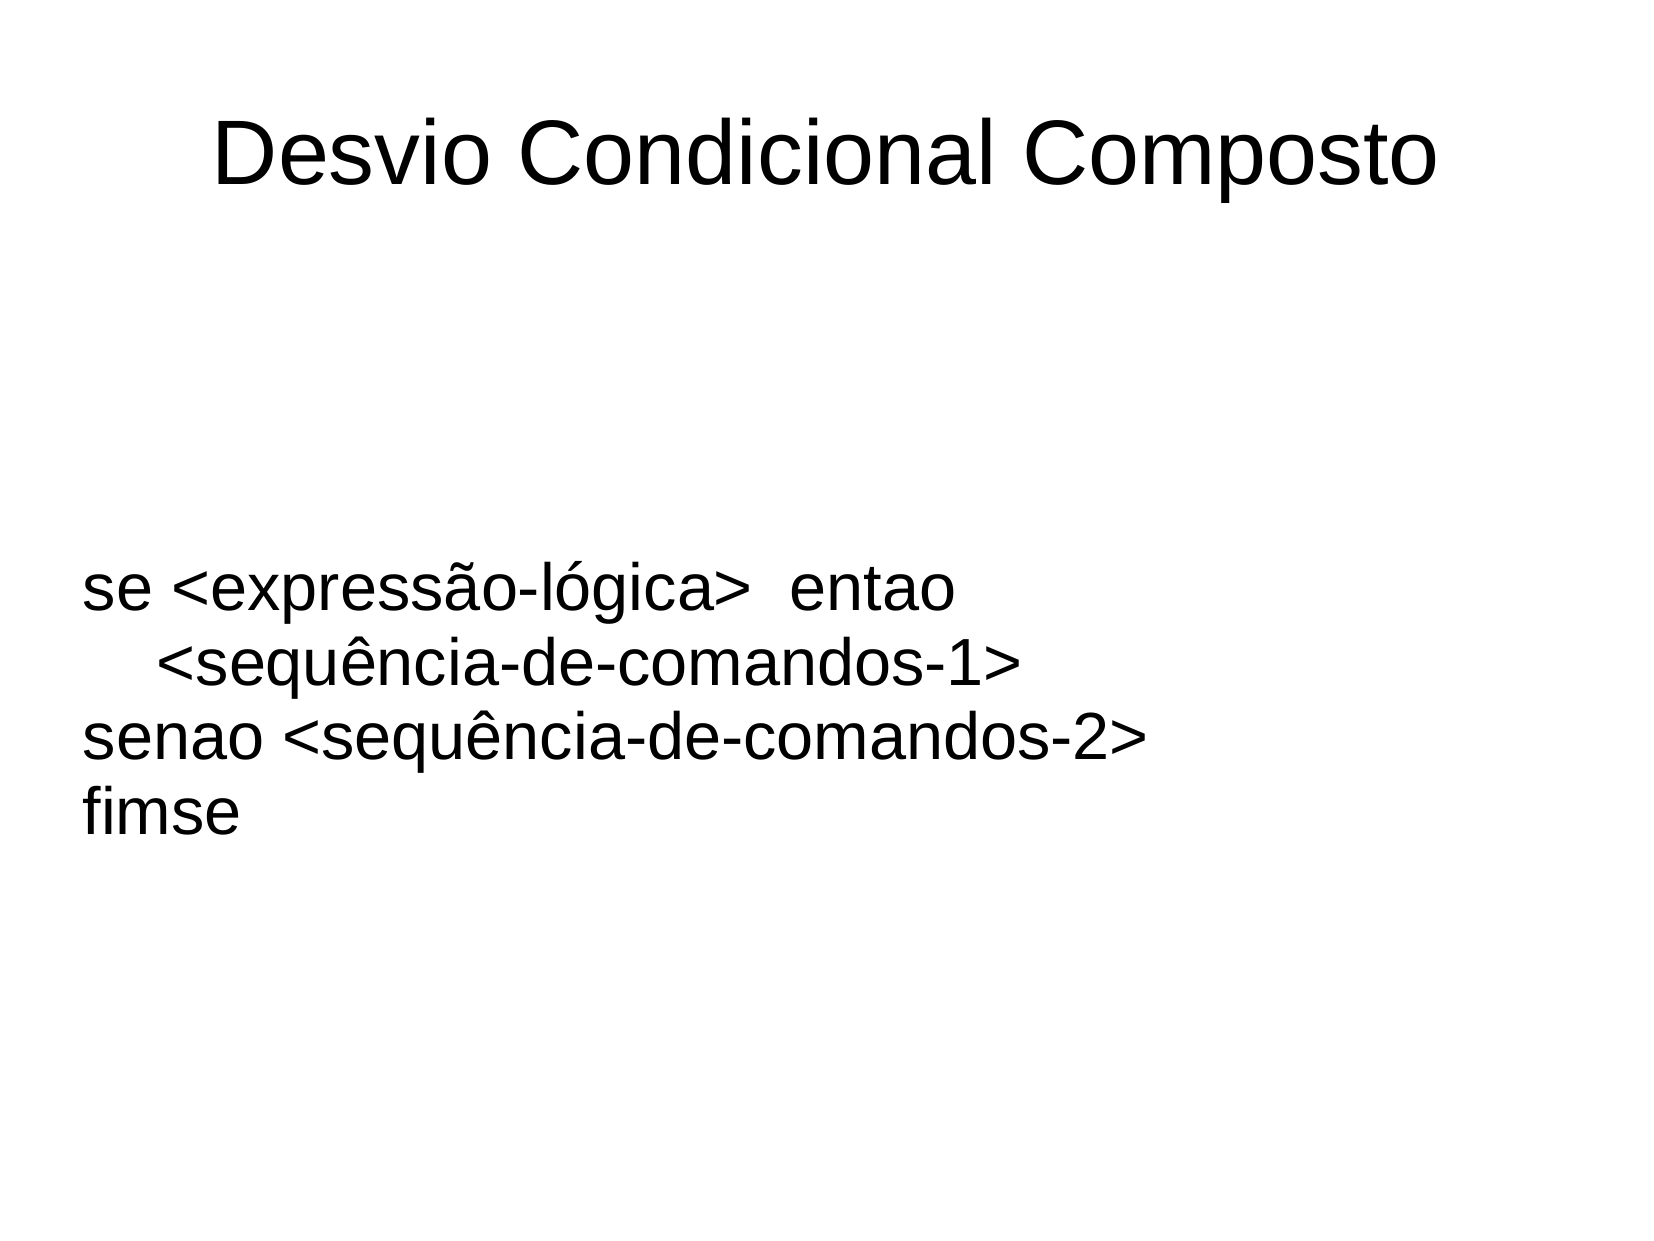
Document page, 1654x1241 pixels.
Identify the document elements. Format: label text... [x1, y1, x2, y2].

subtitle se <expressão-lógica> entao <sequência-de-comandos-1> senao <sequência-de-comandos-2> fimse [82, 290, 1571, 1109]
title Desvio Condicional Composto [82, 49, 1571, 257]
